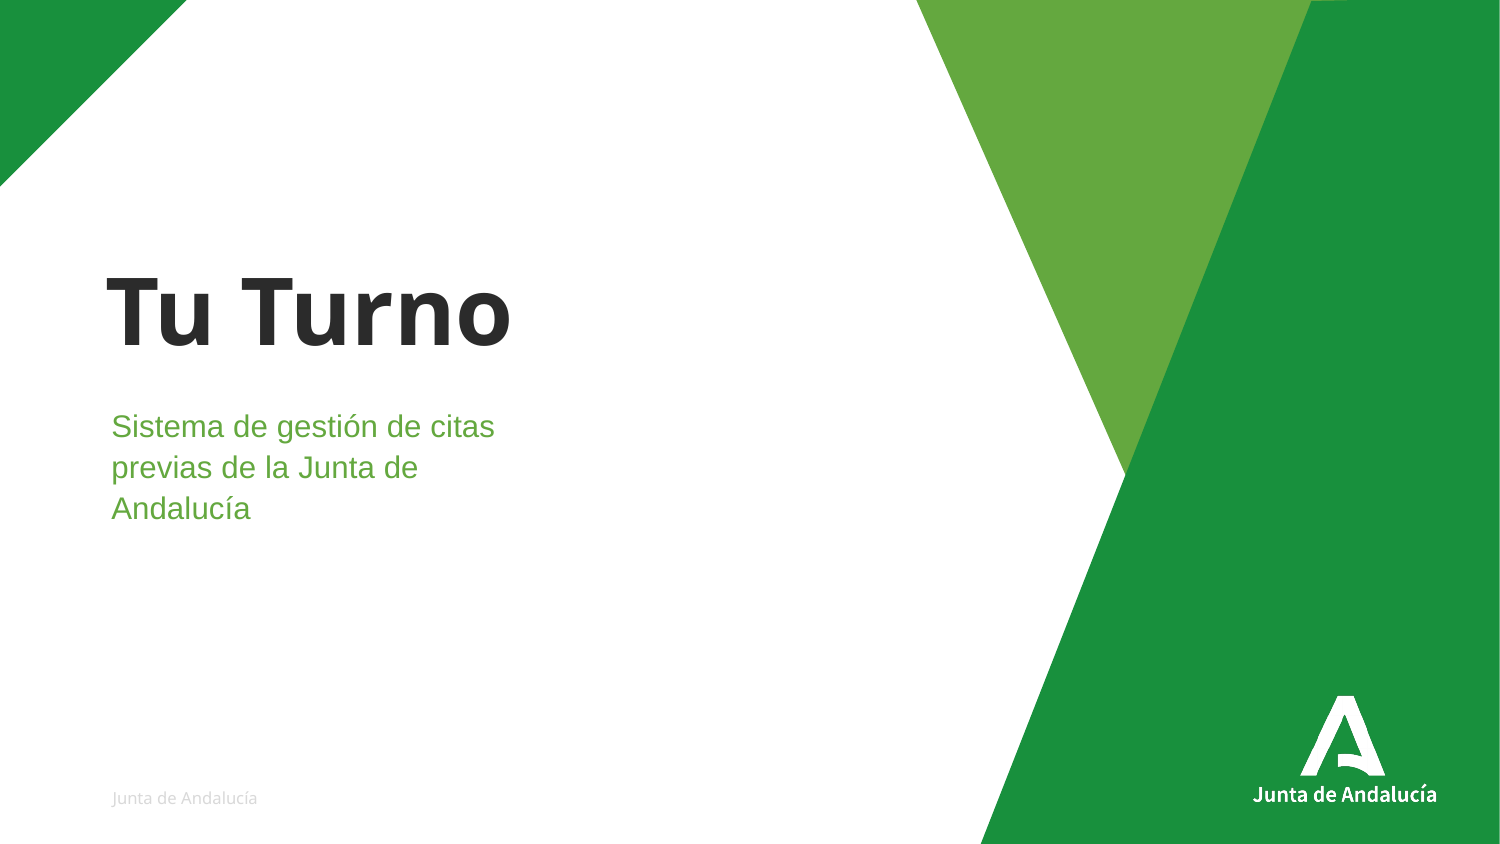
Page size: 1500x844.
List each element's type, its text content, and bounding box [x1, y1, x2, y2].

picture [1244, 650, 1441, 844]
text_box Tu Turno [93, 267, 1093, 414]
text_box Sistema de gestión de citas previas de la Junta de Andalucía [100, 396, 567, 465]
text_box [0, 0, 187, 187]
text_box [916, 0, 1500, 844]
